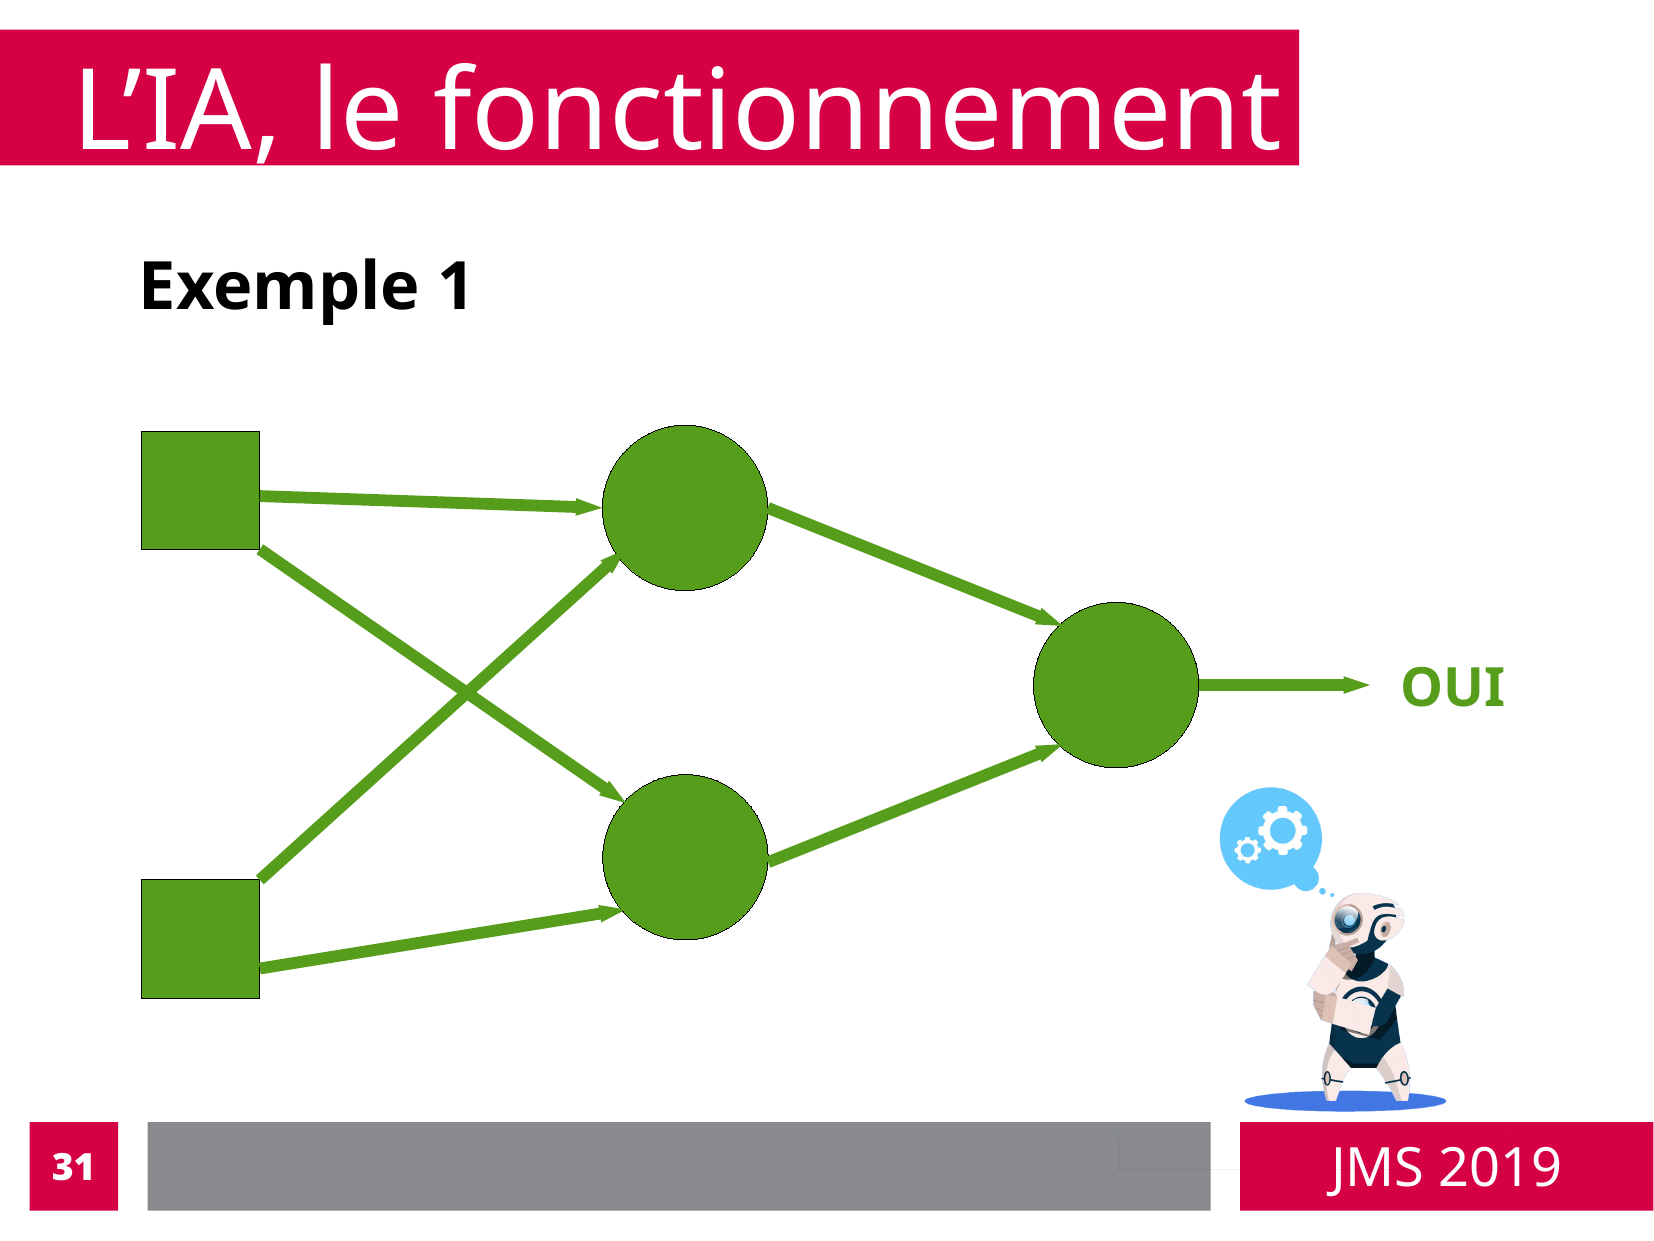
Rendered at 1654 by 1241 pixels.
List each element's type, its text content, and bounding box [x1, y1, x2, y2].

text_box [602, 425, 768, 591]
text_box [602, 774, 769, 940]
text_box Exemple 1 [0, 237, 615, 330]
picture [1118, 744, 1512, 1170]
text_box [141, 879, 260, 999]
title L’IA, le fonctionnement [0, 29, 1371, 178]
text_box OUI [1328, 646, 1577, 724]
text_box [141, 431, 260, 550]
text_box [1033, 602, 1199, 768]
